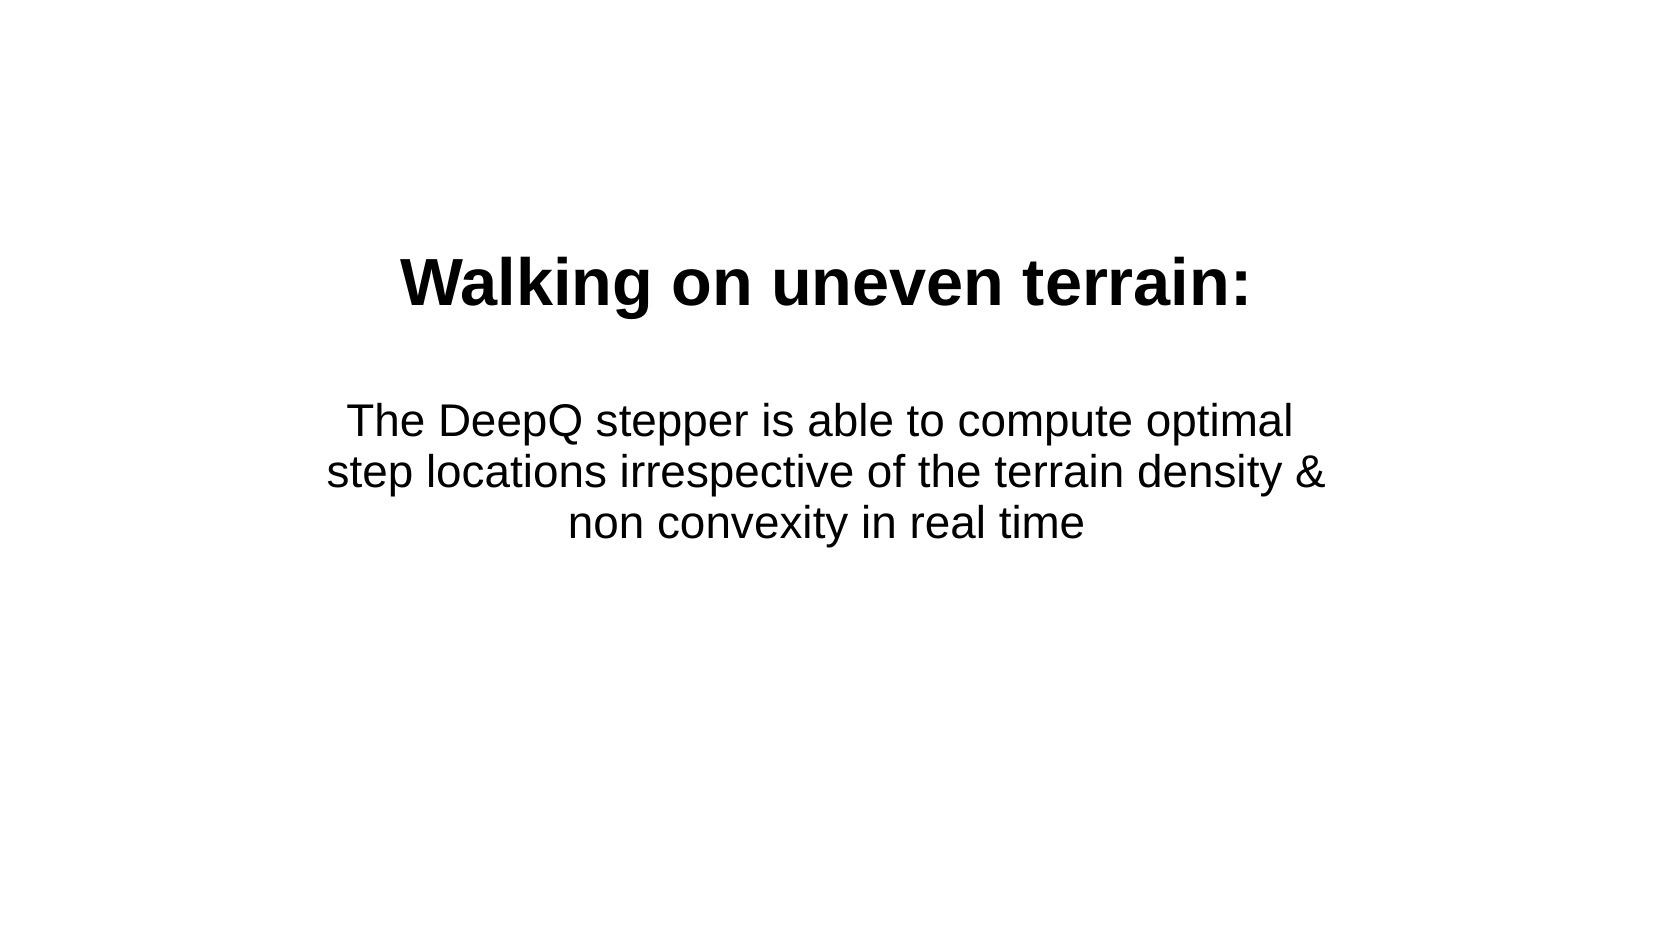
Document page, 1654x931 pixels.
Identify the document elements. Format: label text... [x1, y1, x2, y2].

subtitle Walking on uneven terrain: The DeepQ stepper is able to compute optimal step locations irrespective of the terrain density & non convexity in real time [82, 37, 1571, 757]
